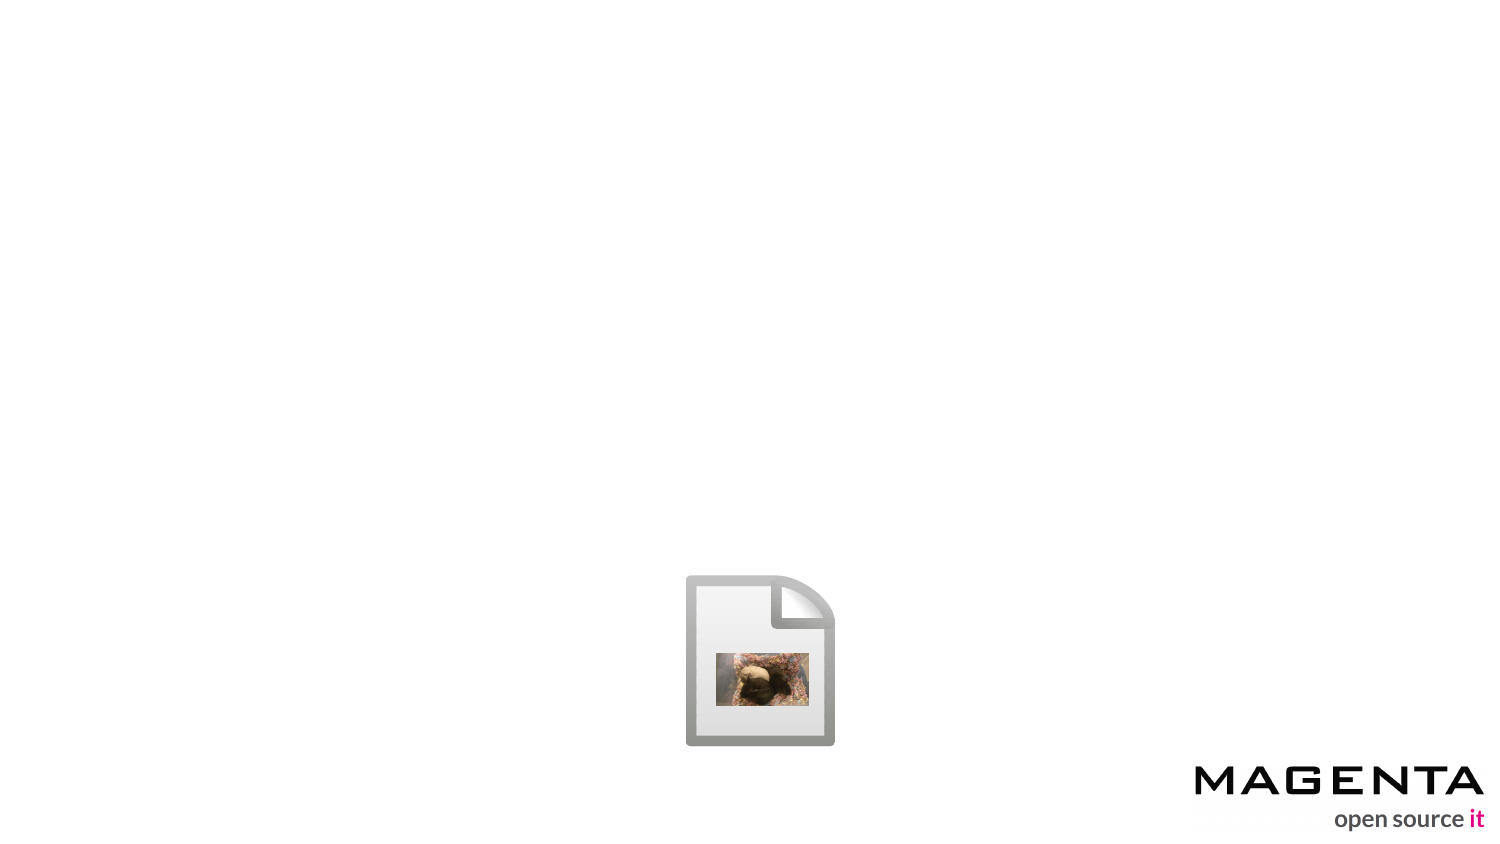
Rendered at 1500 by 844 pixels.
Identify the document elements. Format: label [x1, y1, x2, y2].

picture [675, 575, 846, 747]
picture [1193, 764, 1488, 833]
